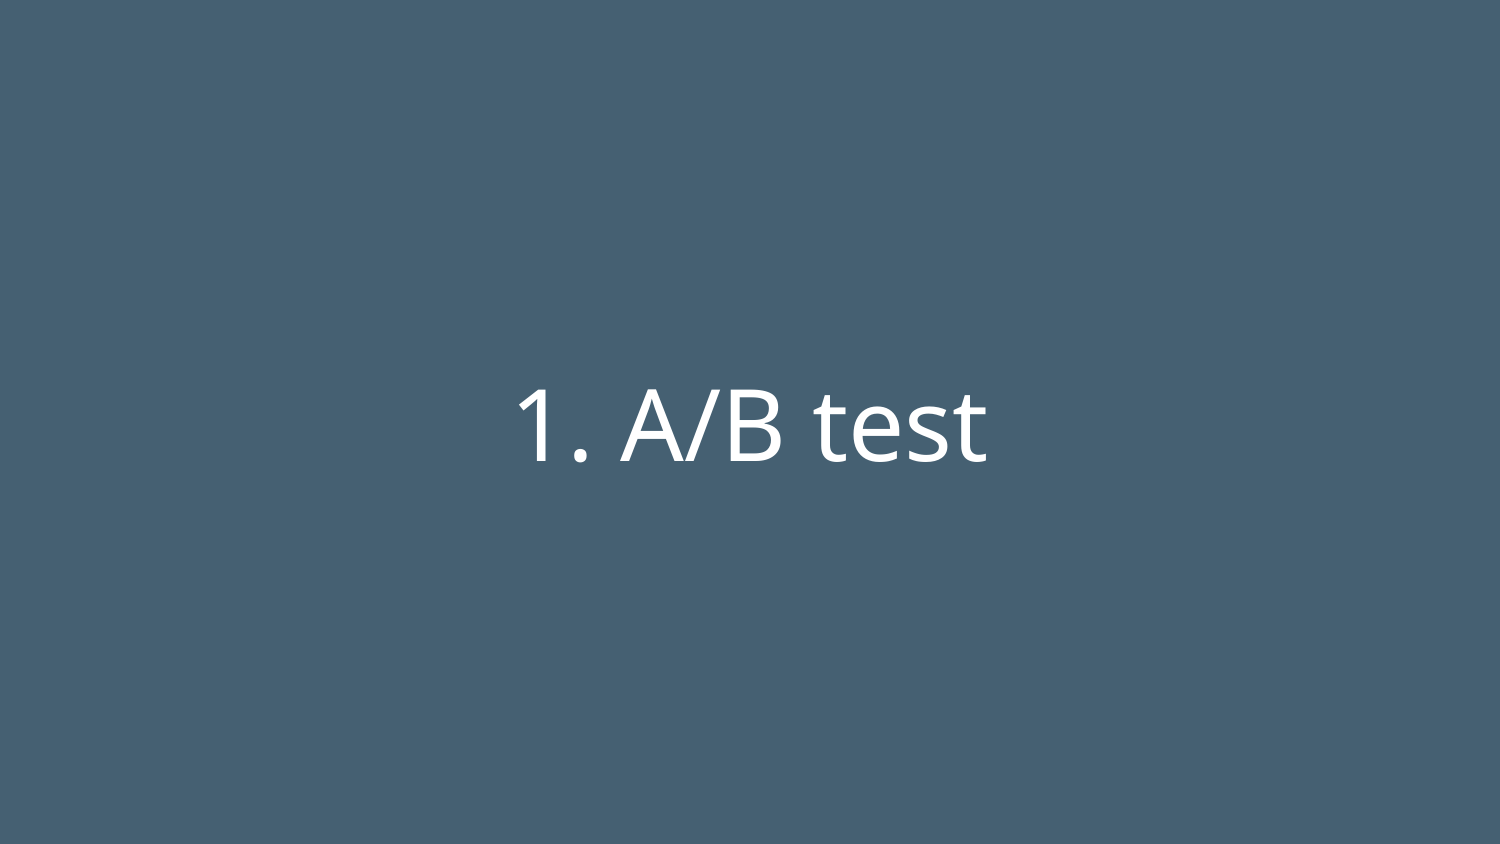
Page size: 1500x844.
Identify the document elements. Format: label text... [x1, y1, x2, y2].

text_box 1. A/B test [123, 253, 1377, 591]
